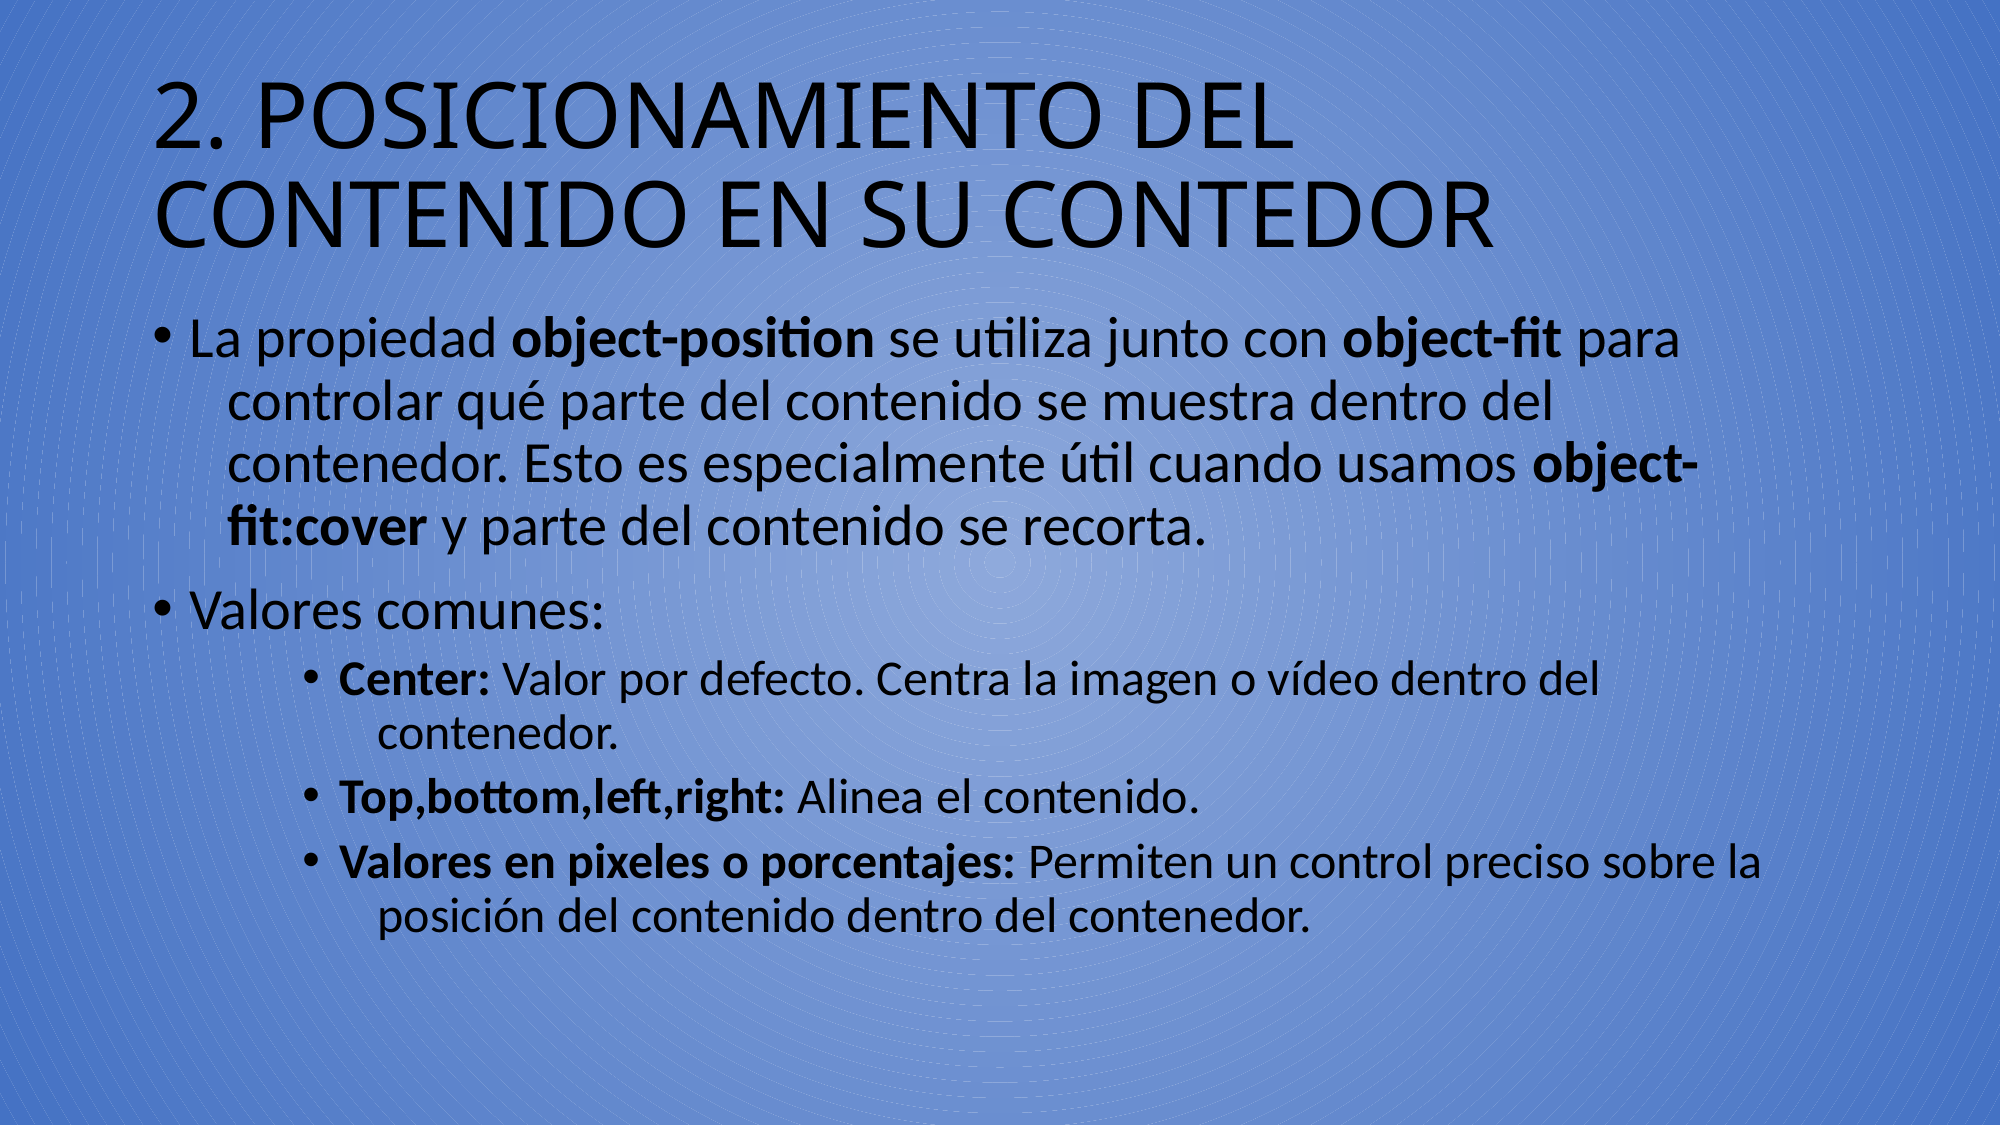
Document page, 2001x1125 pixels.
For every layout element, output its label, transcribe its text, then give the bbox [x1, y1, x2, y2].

title 2. POSICIONAMIENTO DEL CONTENIDO EN SU CONTEDOR [137, 59, 1863, 278]
list La propiedad object-position se utiliza junto con object-fit para controlar qué parte del contenido se muestra dentro del contenedor. Esto es especialmente útil cuando usamos object-fit:cover y parte del contenido se recorta. Valores comunes: Center: Valor por defecto. Centra la imagen o vídeo dentro del contenedor. Top,bottom,left,right: Alinea el contenido. Valores en pixeles o porcentajes: Permiten un control preciso sobre la posición del contenido dentro del contenedor. [137, 299, 1863, 1014]
